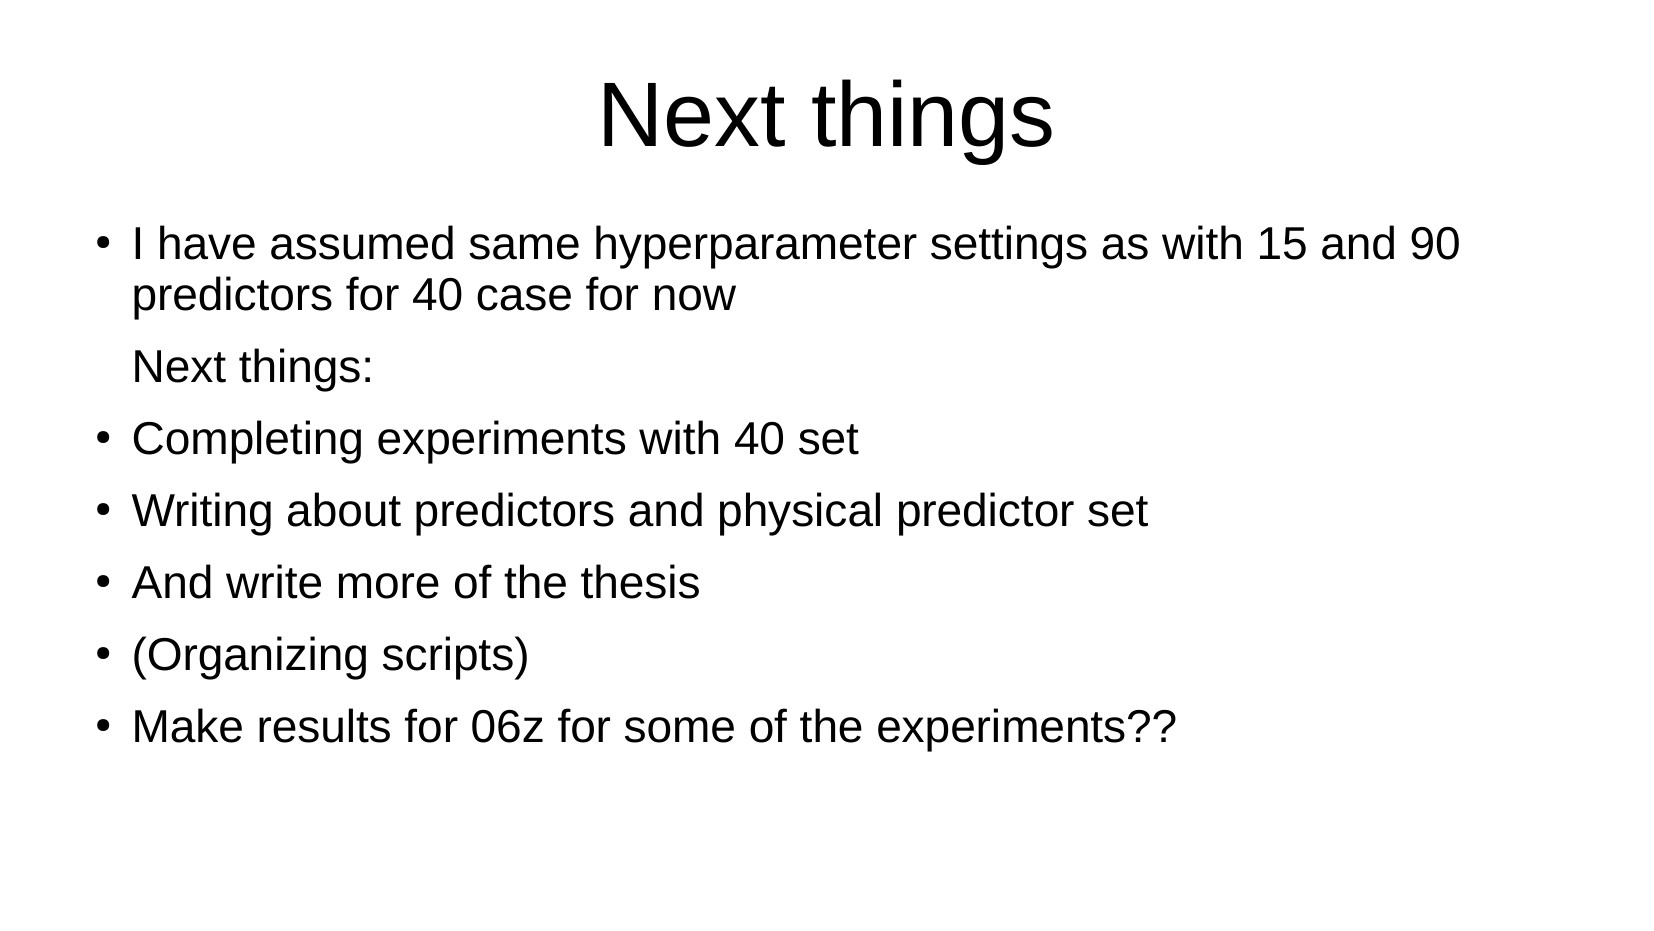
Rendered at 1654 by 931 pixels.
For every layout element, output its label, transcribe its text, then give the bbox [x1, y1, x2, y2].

list I have assumed same hyperparameter settings as with 15 and 90 predictors for 40 case for now Next things: Completing experiments with 40 set Writing about predictors and physical predictor set And write more of the thesis (Organizing scripts) Make results for 06z for some of the experiments?? [82, 217, 1571, 758]
title Next things [82, 37, 1571, 193]
